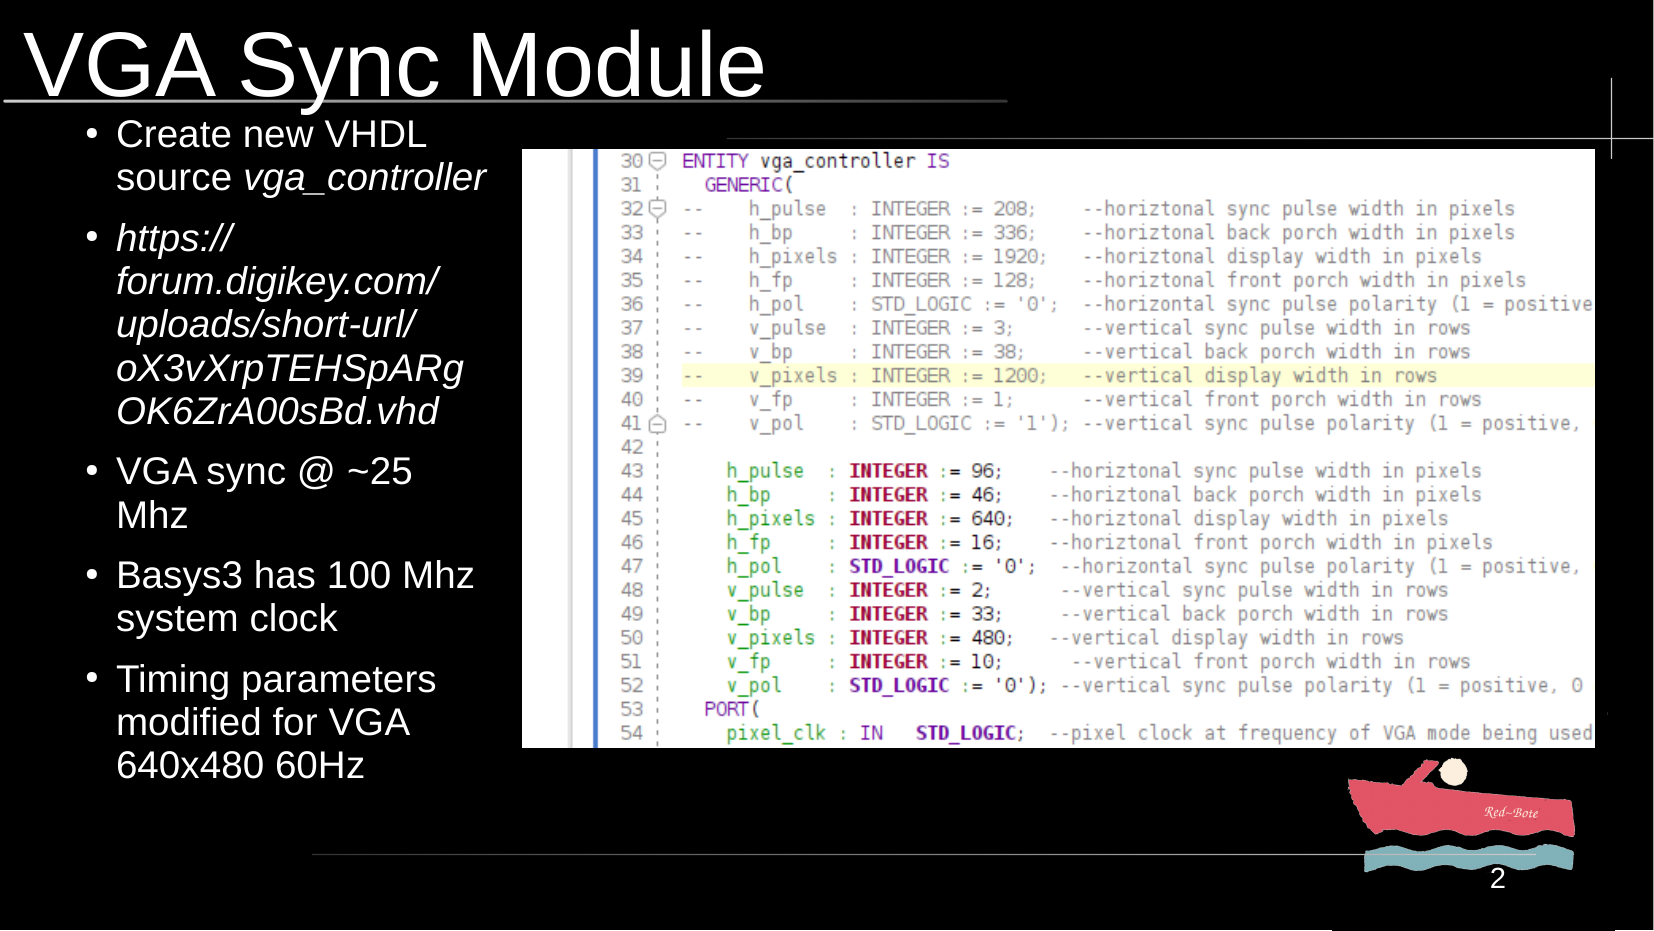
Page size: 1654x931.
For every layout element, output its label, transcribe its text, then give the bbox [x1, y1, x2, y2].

picture [522, 149, 1615, 931]
list Create new VHDL source vga_controller https://forum.digikey.com/uploads/short-url/oX3vXrpTEHSpARgOK6ZrA00sBd.vhd VGA sync @ ~25 Mhz Basys3 has 100 Mhz system clock Timing parameters modified for VGA 640x480 60Hz [75, 112, 488, 826]
title VGA Sync Module [23, 11, 1589, 119]
